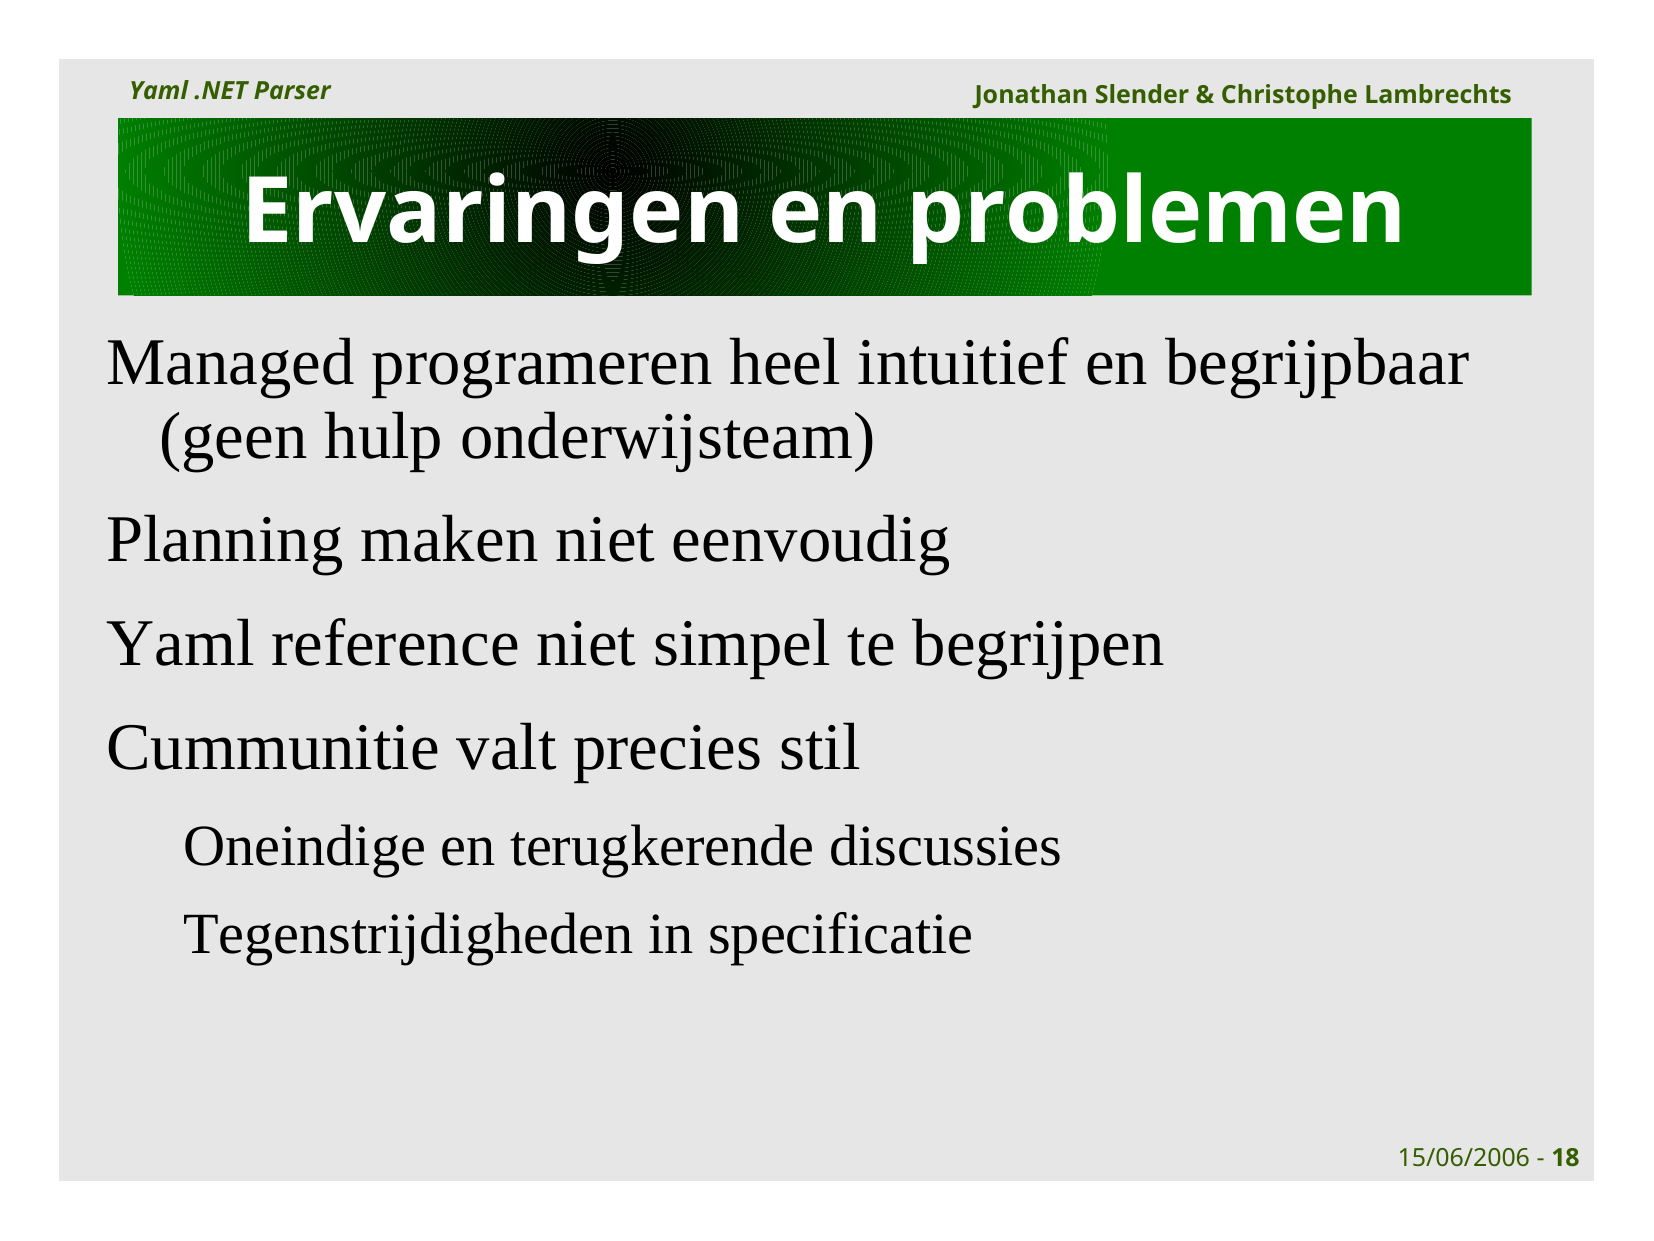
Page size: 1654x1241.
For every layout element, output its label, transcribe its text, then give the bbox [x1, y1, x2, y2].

title Ervaringen en problemen [118, 118, 1532, 296]
list Managed programeren heel intuitief en begrijpbaar (geen hulp onderwijsteam) Planning maken niet eenvoudig Yaml reference niet simpel te begrijpen Cummunitie valt precies stil Oneindige en terugkerende discussies Tegenstrijdigheden in specificatie [88, 324, 1565, 1055]
